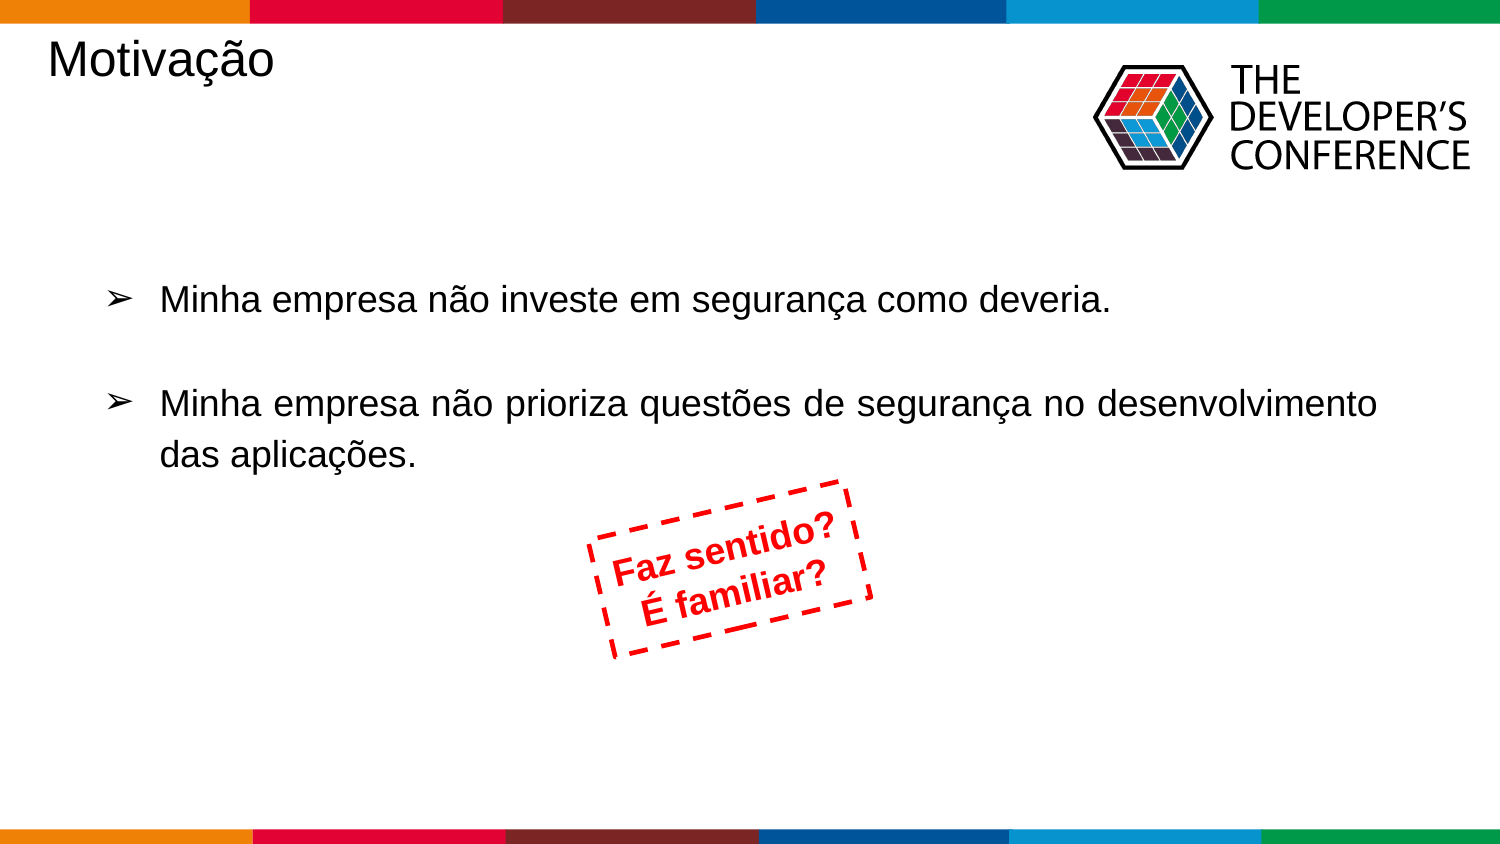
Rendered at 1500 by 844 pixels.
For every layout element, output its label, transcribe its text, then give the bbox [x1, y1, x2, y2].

text_box Faz sentido? É familiar? [587, 480, 871, 658]
text_box Minha empresa não investe em segurança como deveria. Minha empresa não prioriza questões de segurança no desenvolvimento das aplicações. [69, 253, 1393, 491]
title Motivação [32, 11, 1430, 110]
picture [1075, 47, 1486, 186]
